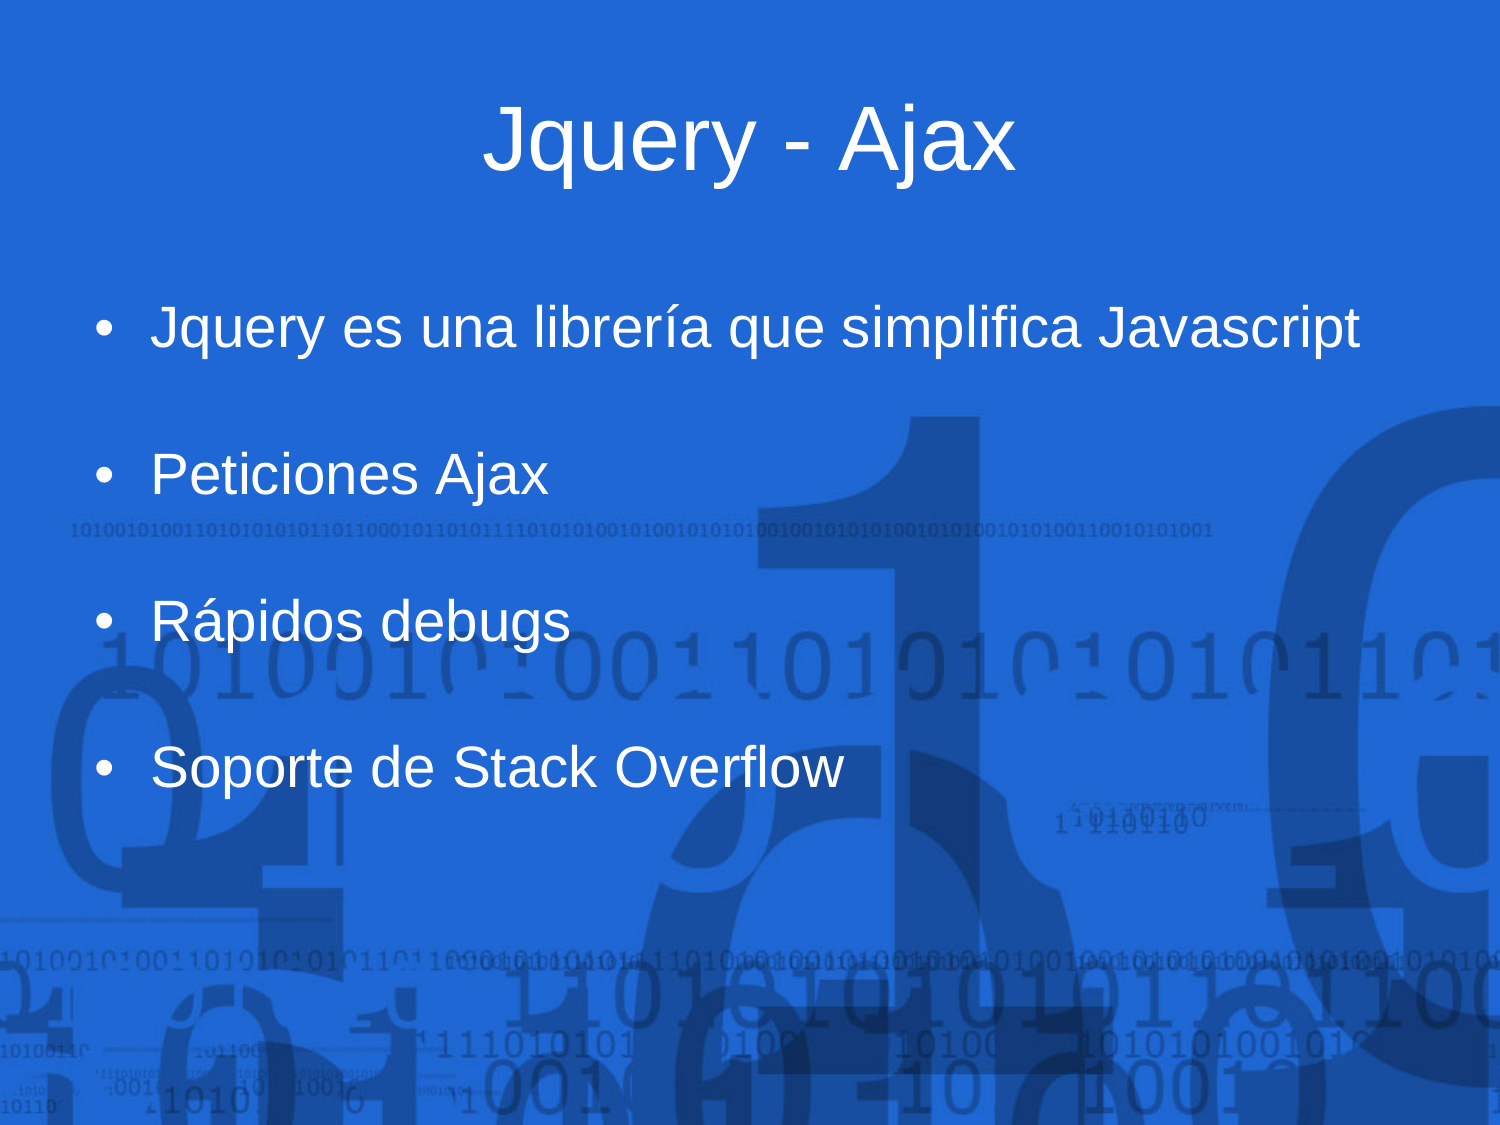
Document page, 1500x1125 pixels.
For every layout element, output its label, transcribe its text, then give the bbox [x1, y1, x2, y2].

list Jquery es una librería que simplifica Javascript Peticiones Ajax Rápidos debugs Soporte de Stack Overflow [59, 222, 1410, 888]
picture [0, 0, 1500, 1125]
title Jquery - Ajax [75, 45, 1426, 233]
